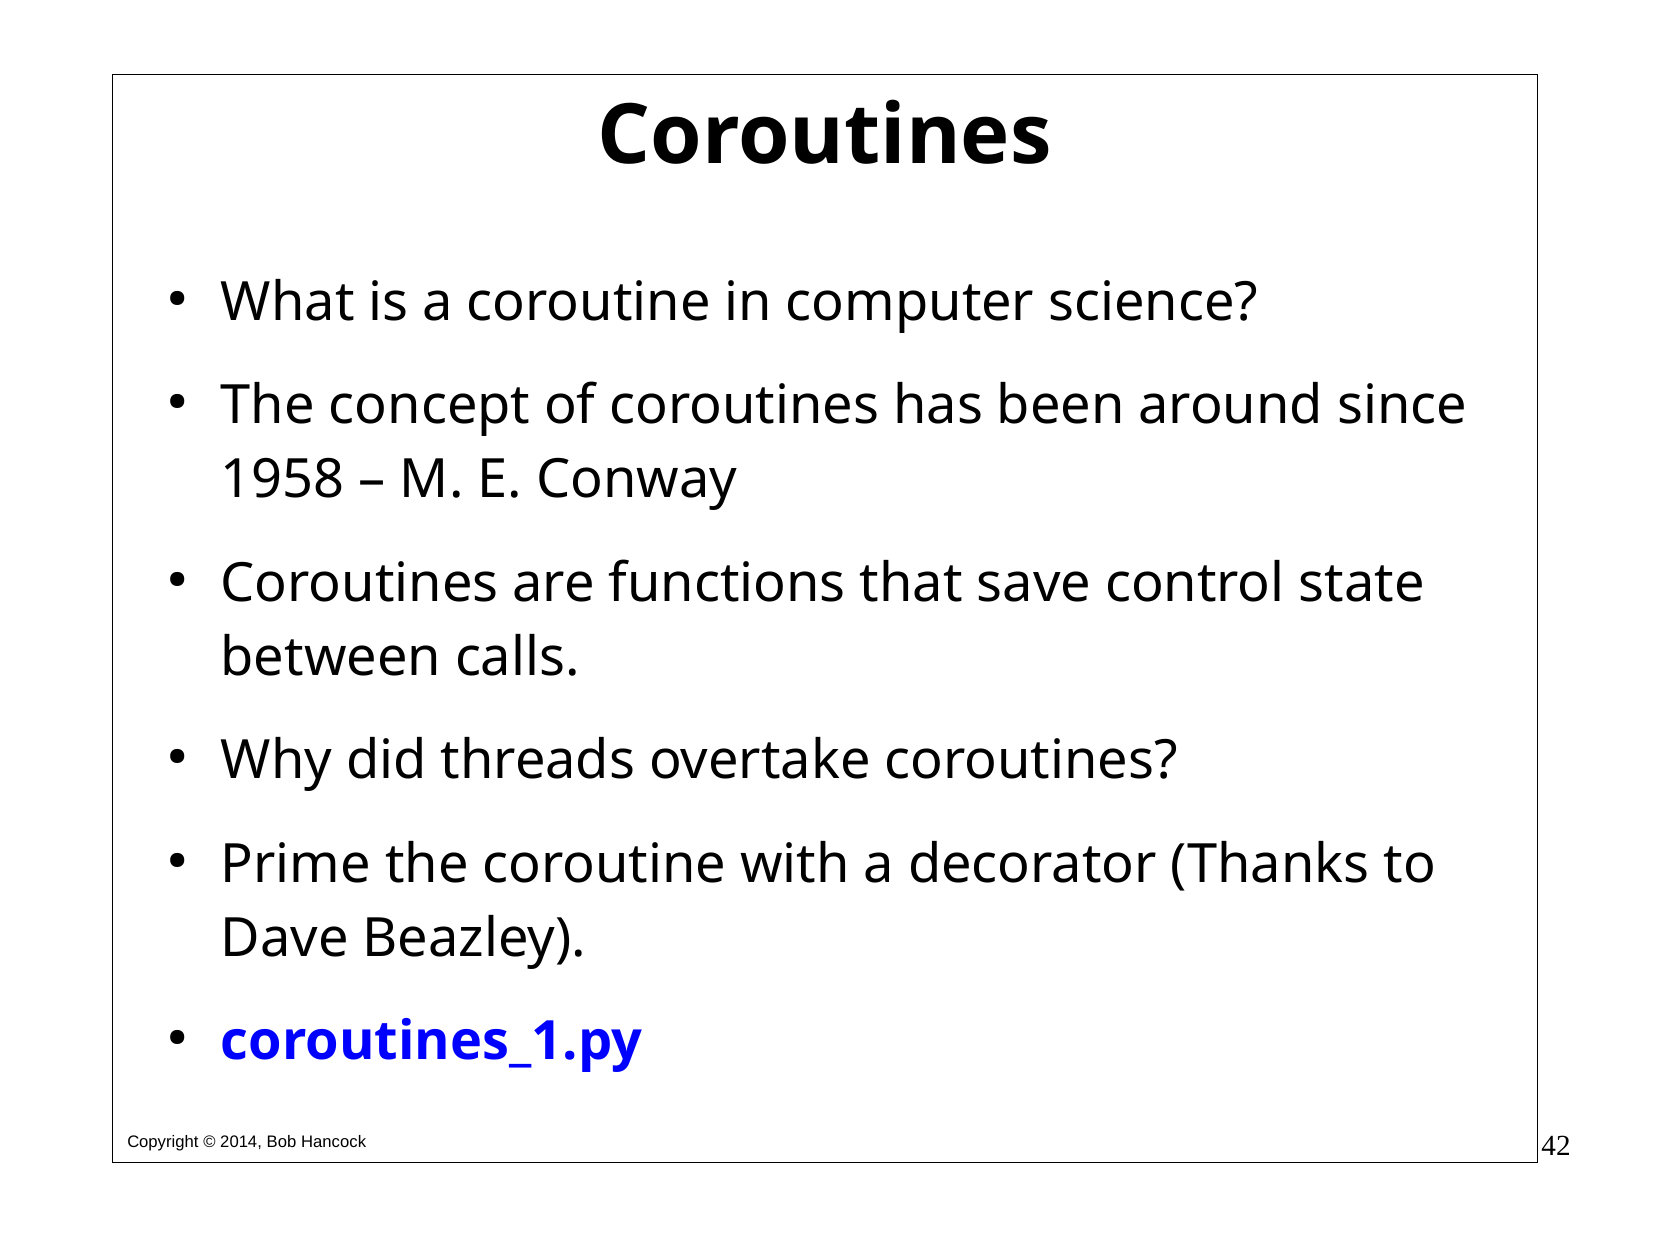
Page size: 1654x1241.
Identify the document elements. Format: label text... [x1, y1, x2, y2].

text_box Copyright © 2014, Bob Hancock [112, 1125, 382, 1159]
list What is a coroutine in computer science? The concept of coroutines has been around since 1958 – M. E. Conway Coroutines are functions that save control state between calls. Why did threads overtake coroutines? Prime the coroutine with a decorator (Thanks to Dave Beazley). coroutines_1.py [150, 262, 1501, 1126]
title Coroutines [112, 75, 1538, 188]
